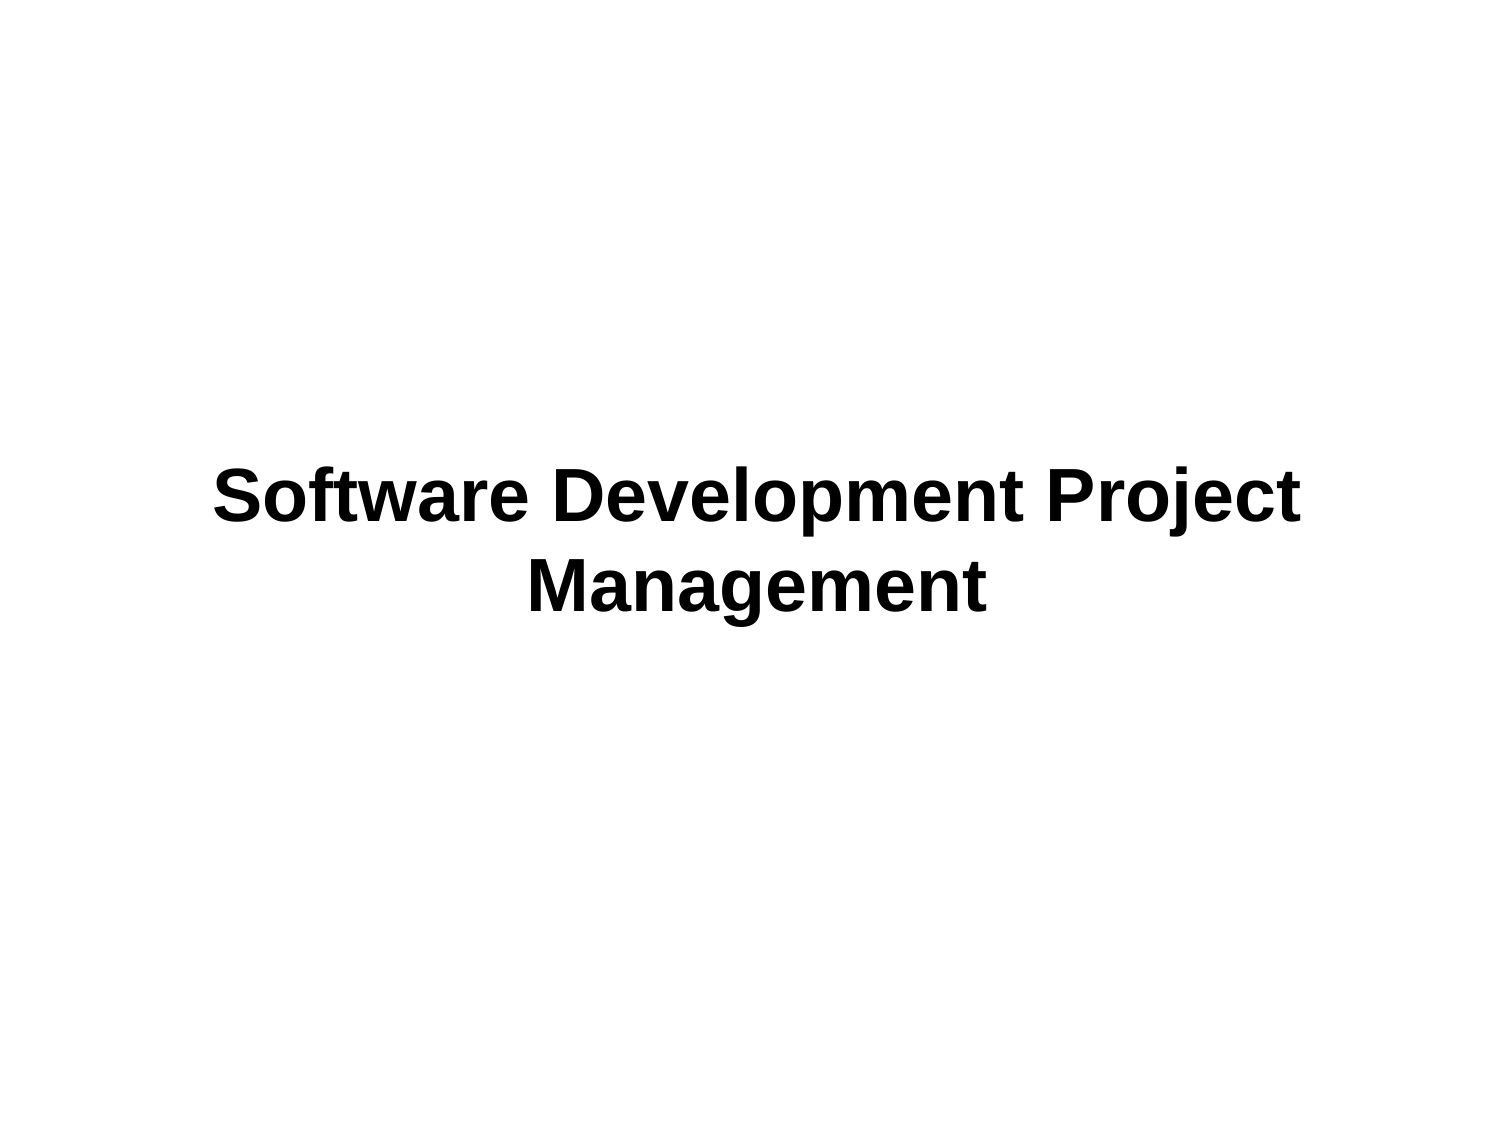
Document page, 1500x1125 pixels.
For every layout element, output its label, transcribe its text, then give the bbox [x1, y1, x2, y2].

title Software Development Project Management [82, 470, 1433, 603]
